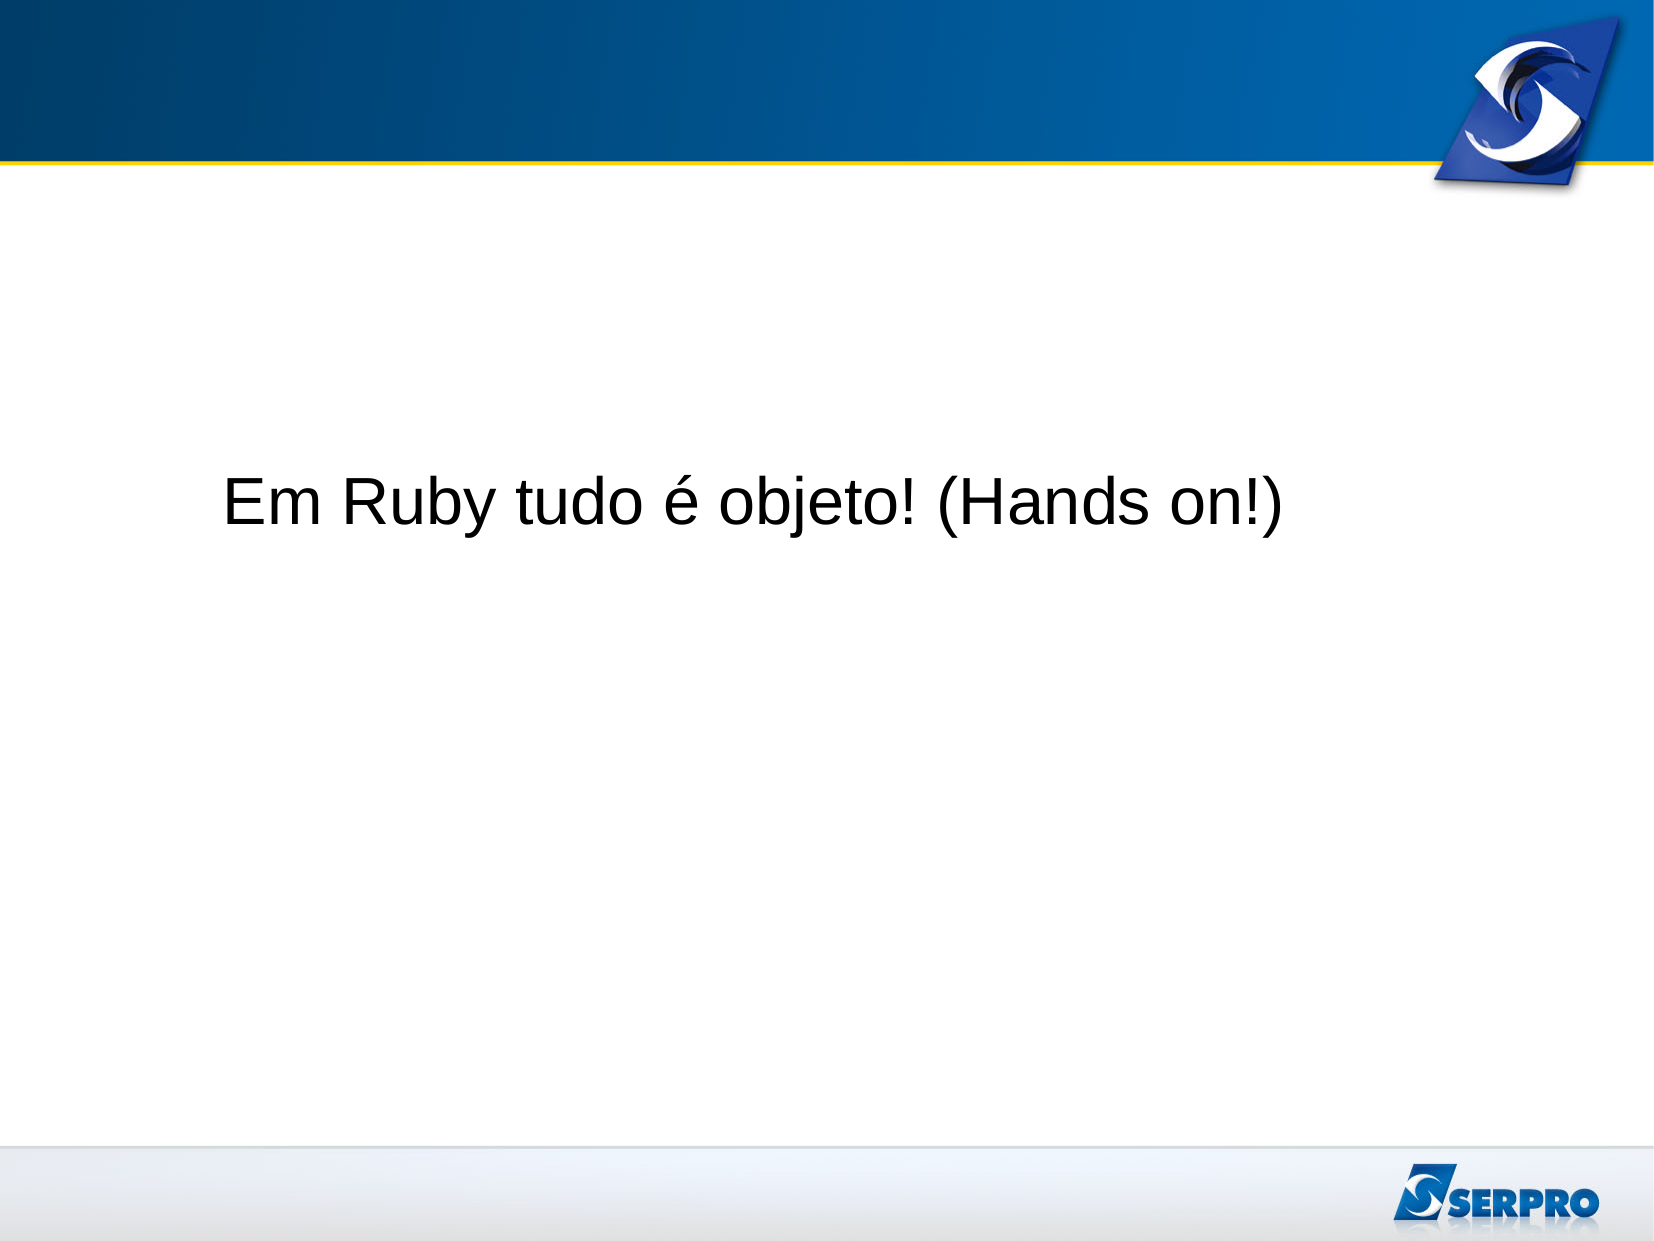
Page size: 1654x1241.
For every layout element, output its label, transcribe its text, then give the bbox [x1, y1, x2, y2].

subtitle Em Ruby tudo é objeto! (Hands on!) [75, 41, 1434, 962]
picture [0, 0, 1654, 1241]
